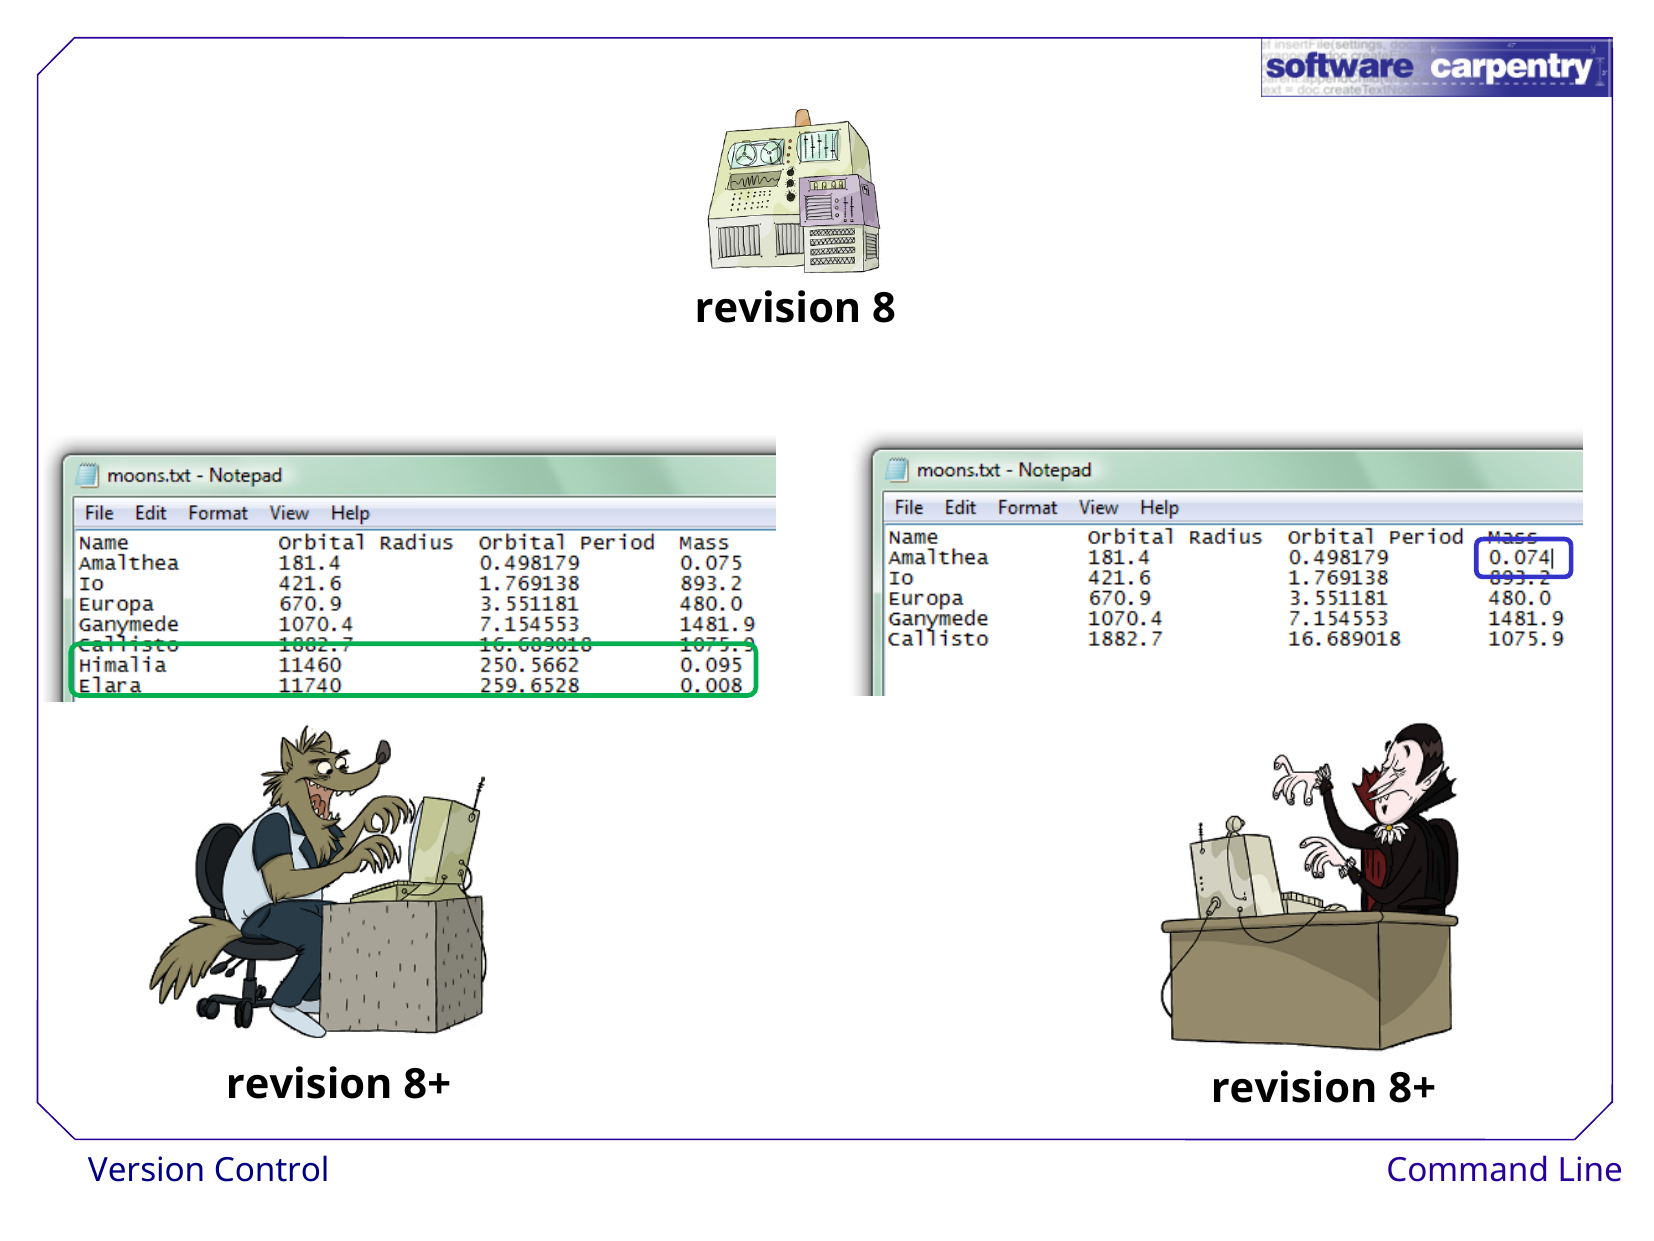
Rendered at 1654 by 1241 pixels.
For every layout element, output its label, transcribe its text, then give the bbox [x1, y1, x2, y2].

text_box revision 8+ [1196, 1057, 1452, 1120]
picture [688, 90, 903, 277]
picture [1261, 39, 1613, 97]
text_box revision 8 [679, 277, 912, 340]
picture [137, 705, 516, 1069]
text_box revision 8+ [211, 1053, 467, 1116]
picture [43, 435, 776, 702]
picture [845, 425, 1583, 1067]
